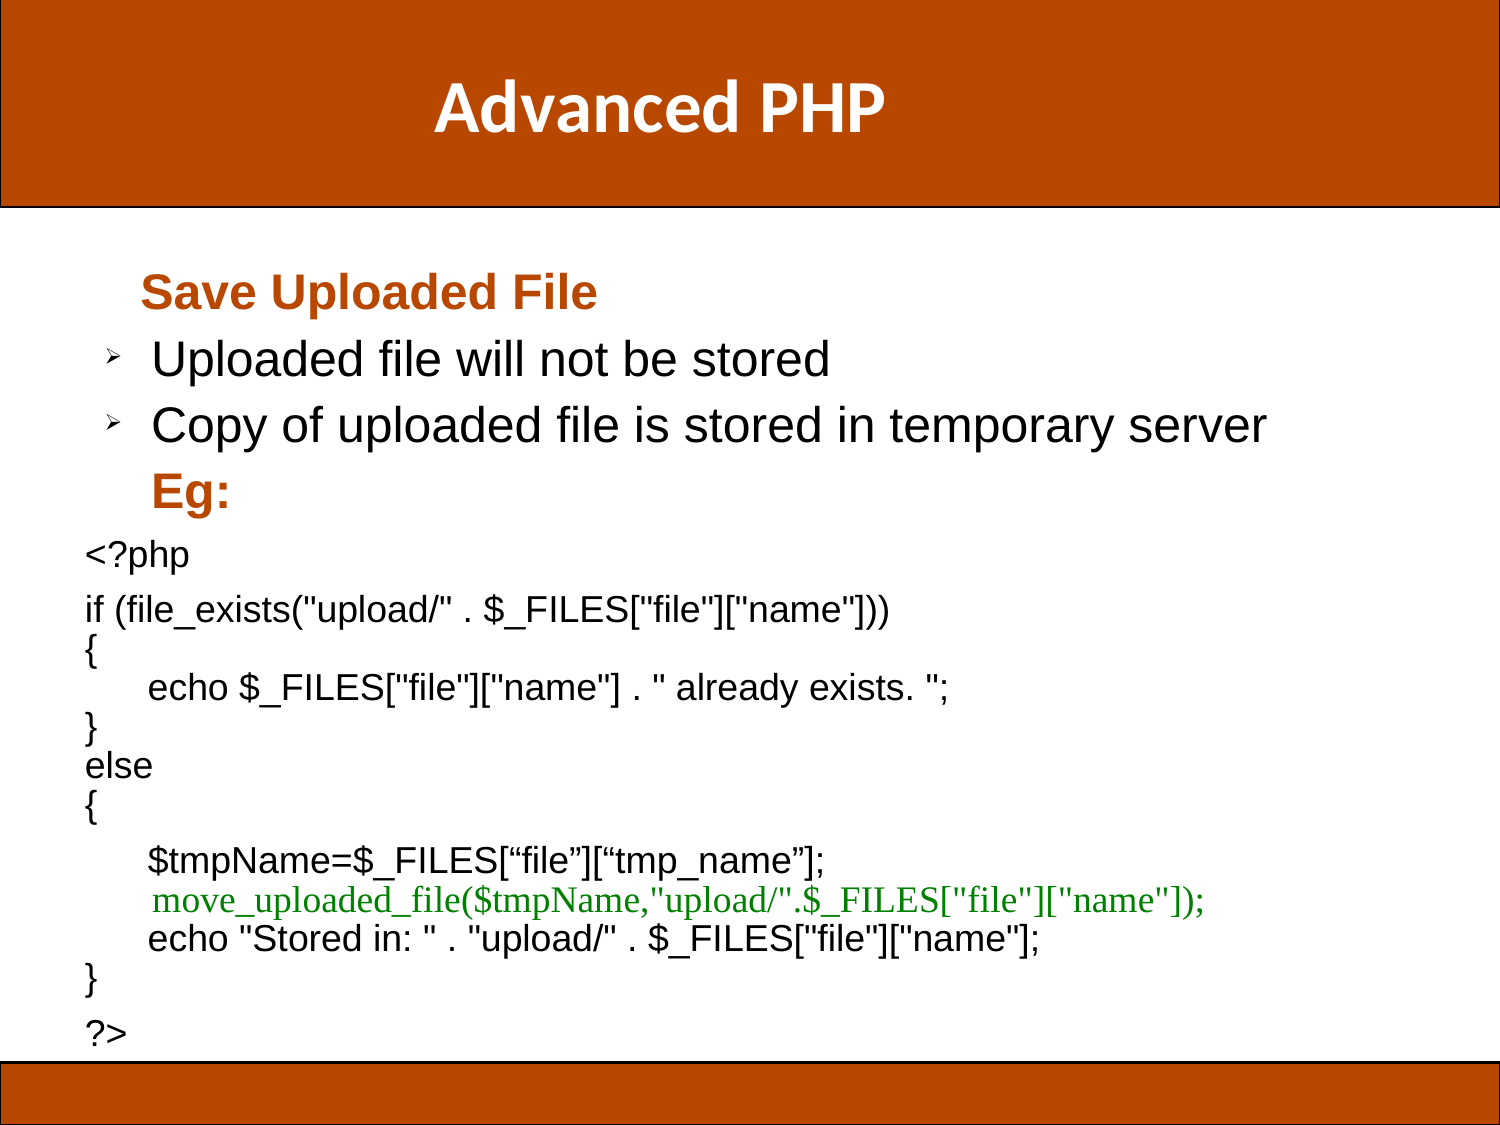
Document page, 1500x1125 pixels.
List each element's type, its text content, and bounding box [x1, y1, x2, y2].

list Save Uploaded File Uploaded file will not be stored Copy of uploaded file is stored in temporary server Eg: <?php if (file_exists("upload/" . $_FILES["file"]["name"])) { echo $_FILES["file"]["name"] . " already exists. "; } else { $tmpName=$_FILES[“file”][“tmp_name”]; move_uploaded_file($tmpName,"upload/".$_FILES["file"]["name"]); echo "Stored in: " . "upload/" . $_FILES["file"]["name"]; } ?> [29, 196, 1418, 1055]
text_box Advanced PHP [202, 67, 1119, 155]
